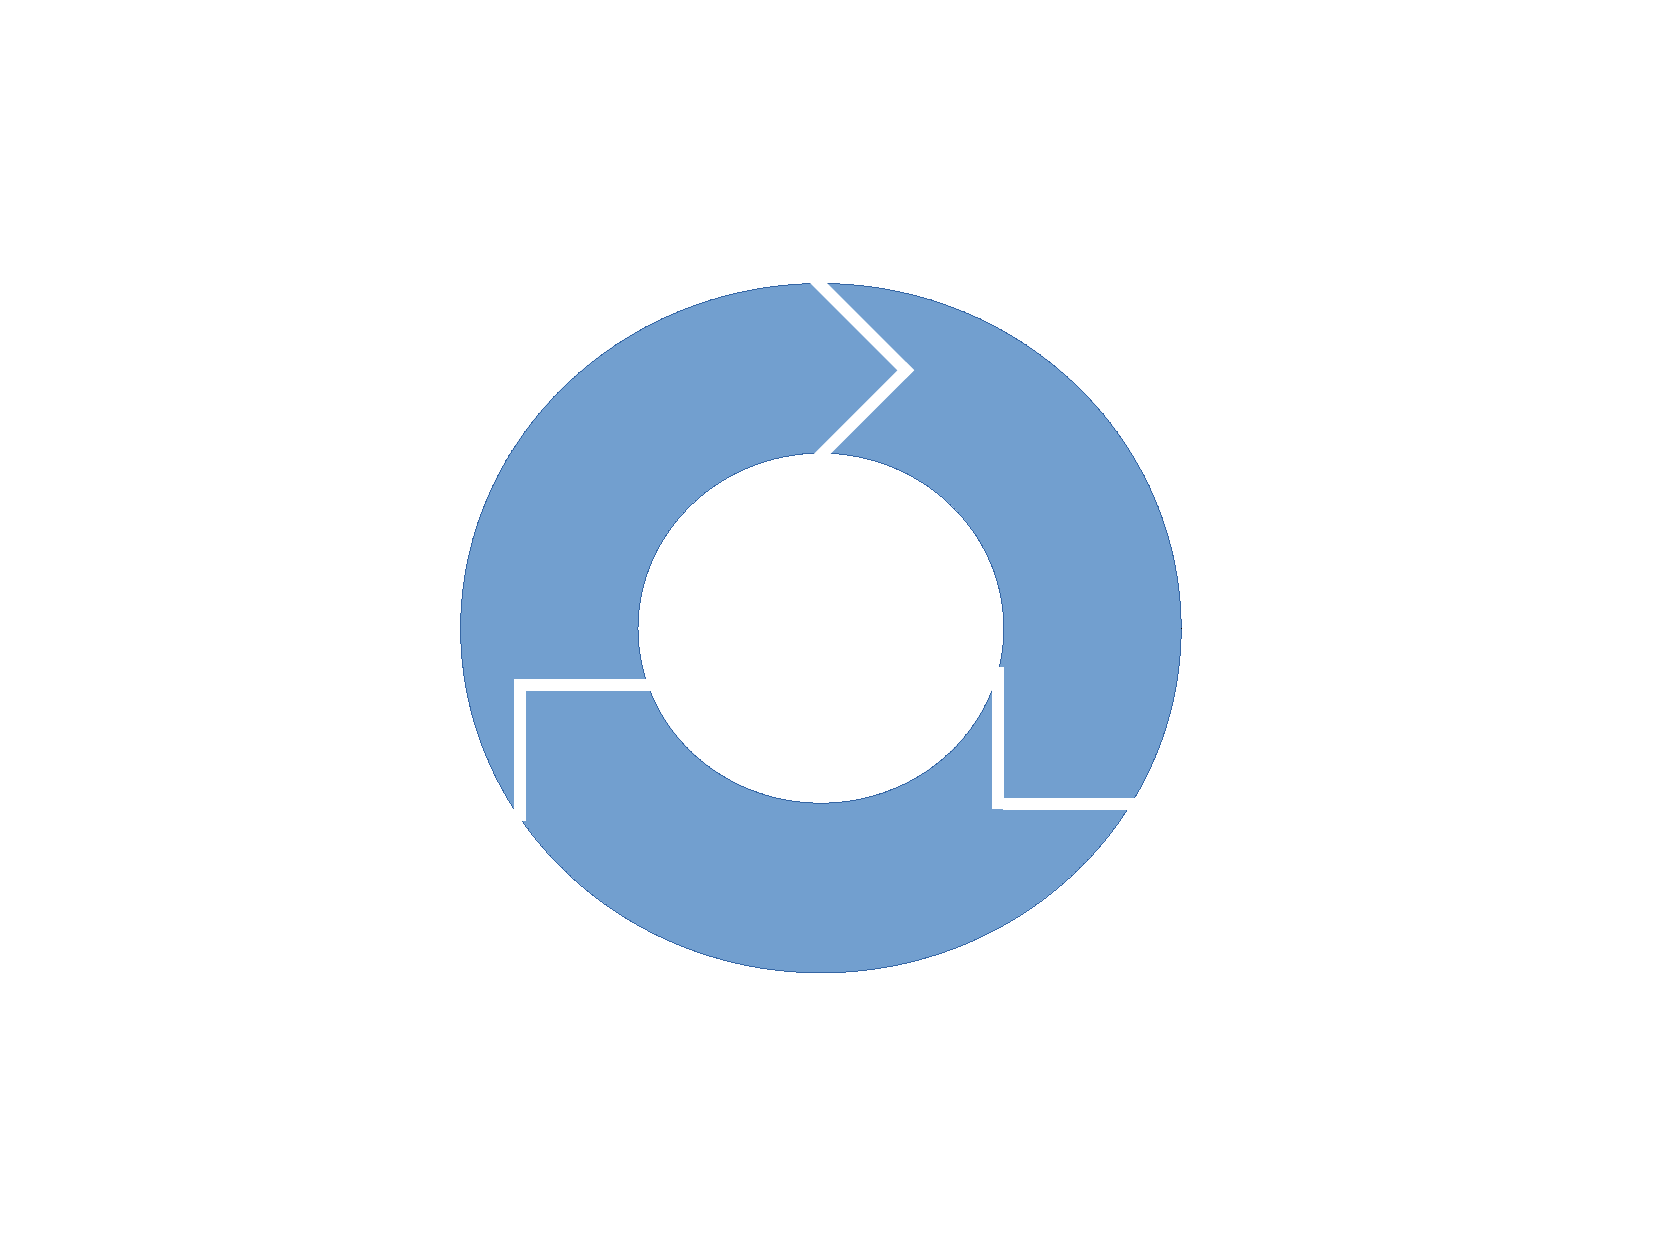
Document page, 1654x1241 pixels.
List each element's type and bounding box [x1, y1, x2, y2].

text_box [828, 283, 1182, 798]
text_box [522, 690, 1127, 973]
text_box [460, 283, 896, 809]
